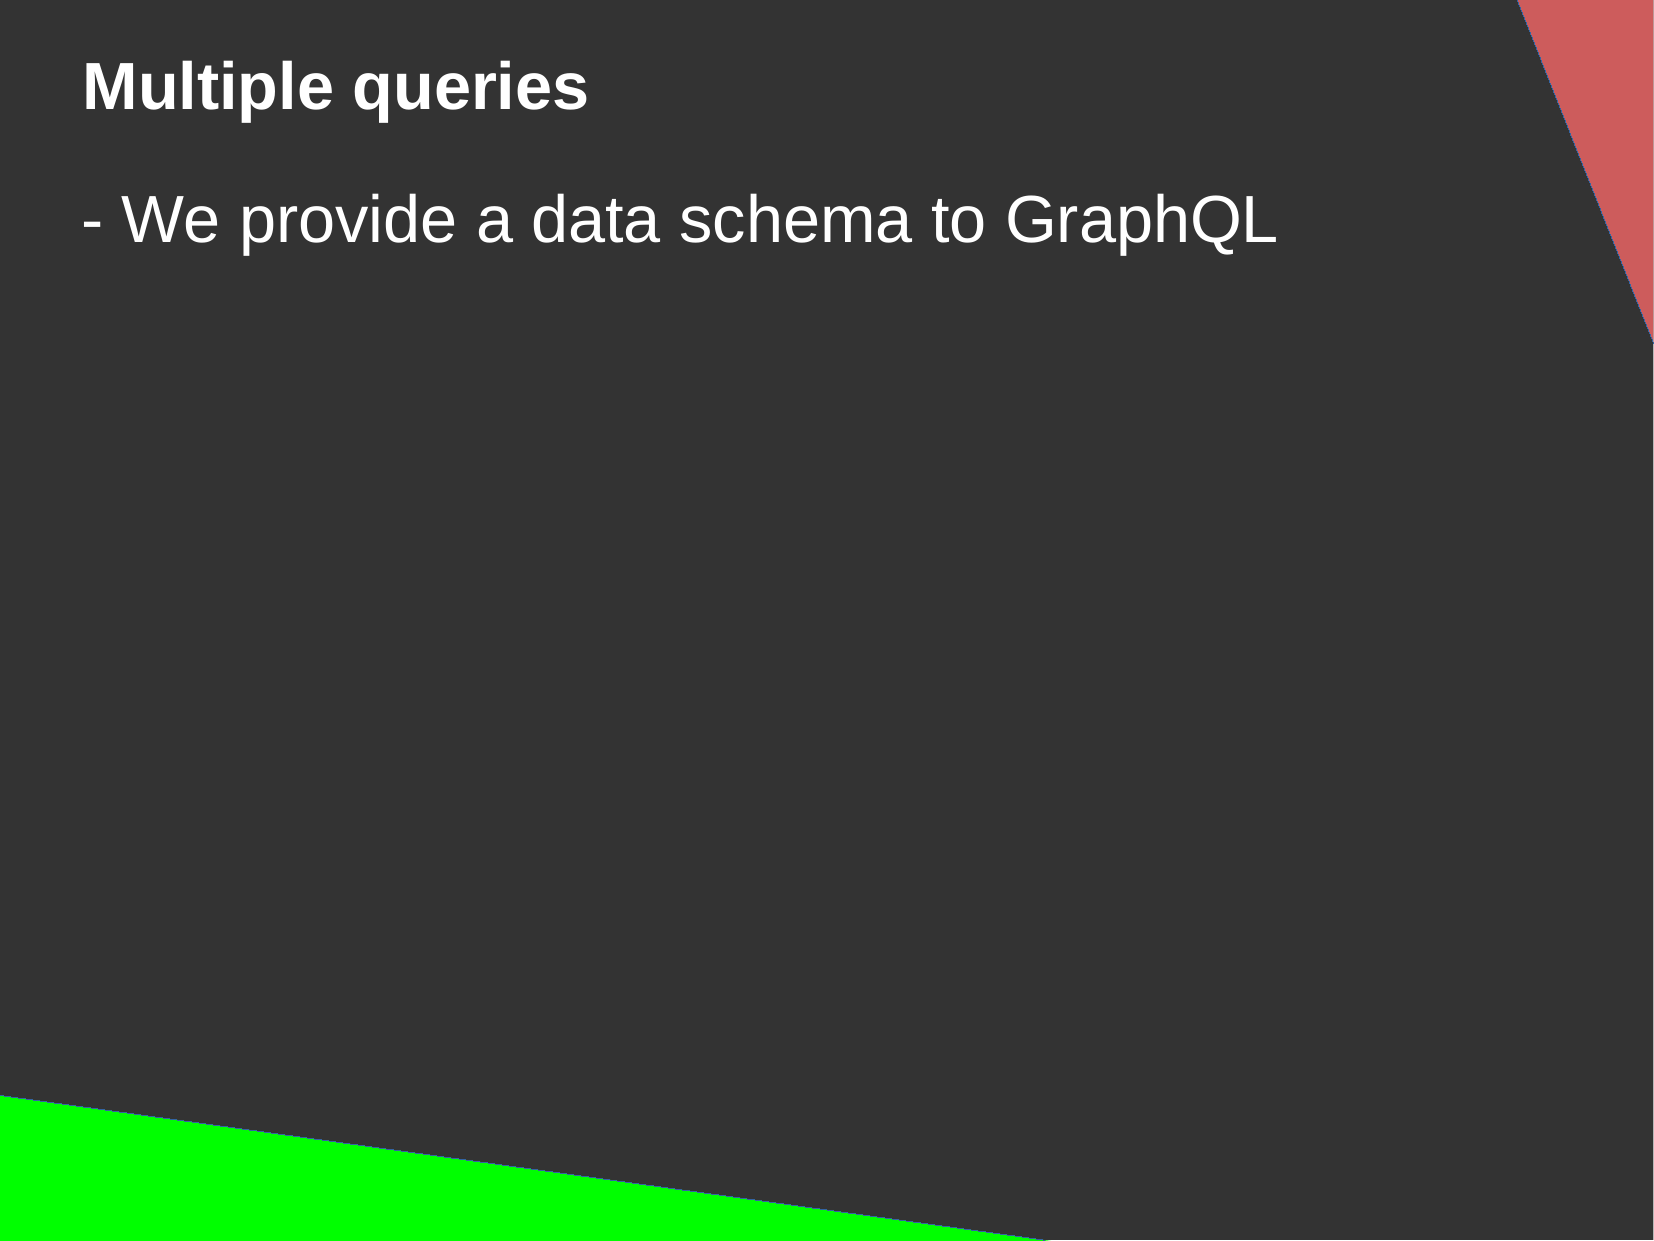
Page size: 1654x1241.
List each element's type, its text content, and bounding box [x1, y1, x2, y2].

title - We provide a data schema to GraphQL [81, 182, 1621, 316]
text_box [1517, 0, 1654, 344]
title Multiple queries [82, 49, 1571, 152]
text_box [0, 1095, 1052, 1241]
